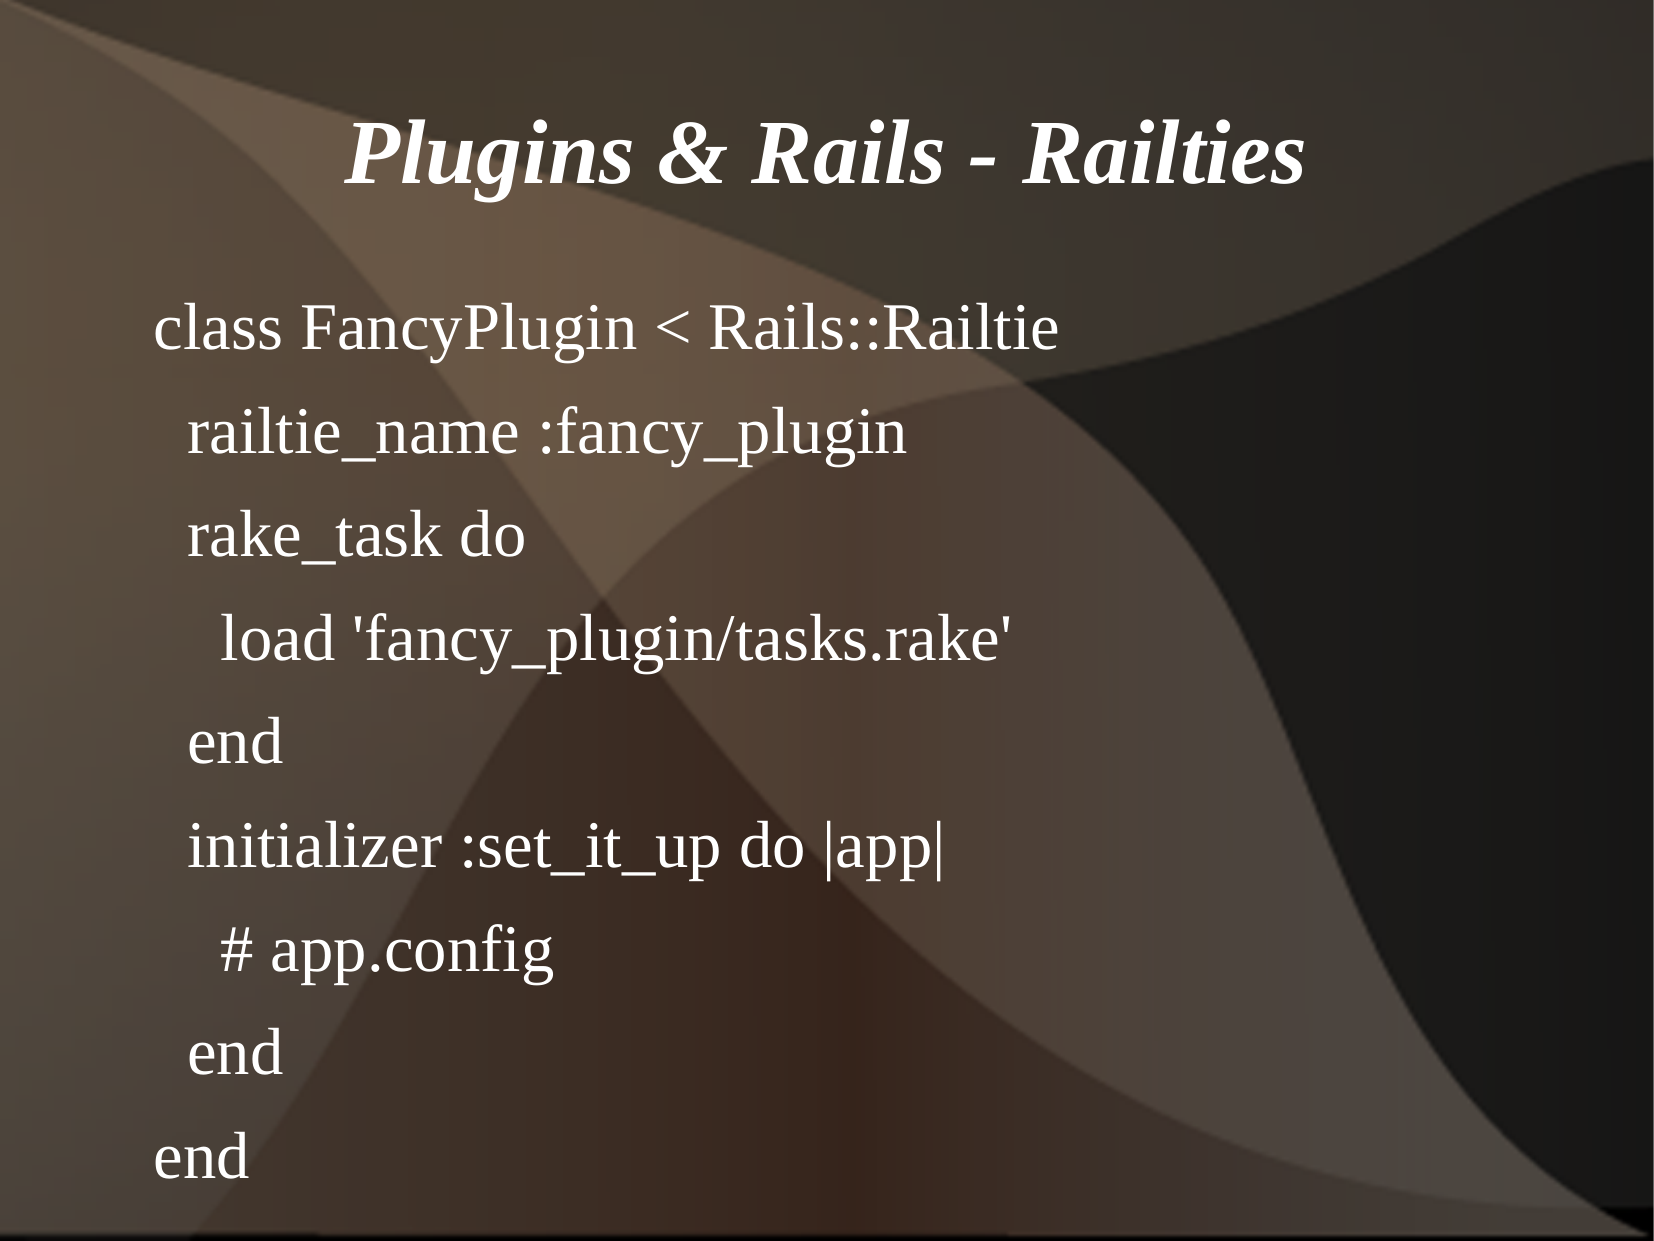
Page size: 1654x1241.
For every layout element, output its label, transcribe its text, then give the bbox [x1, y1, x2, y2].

title Plugins & Rails - Railties [82, 56, 1571, 250]
picture [0, 0, 1654, 1241]
list class FancyPlugin < Rails::Railtie railtie_name :fancy_plugin rake_task do load 'fancy_plugin/tasks.rake' end initializer :set_it_up do |app| # app.config end end [82, 290, 1571, 1193]
